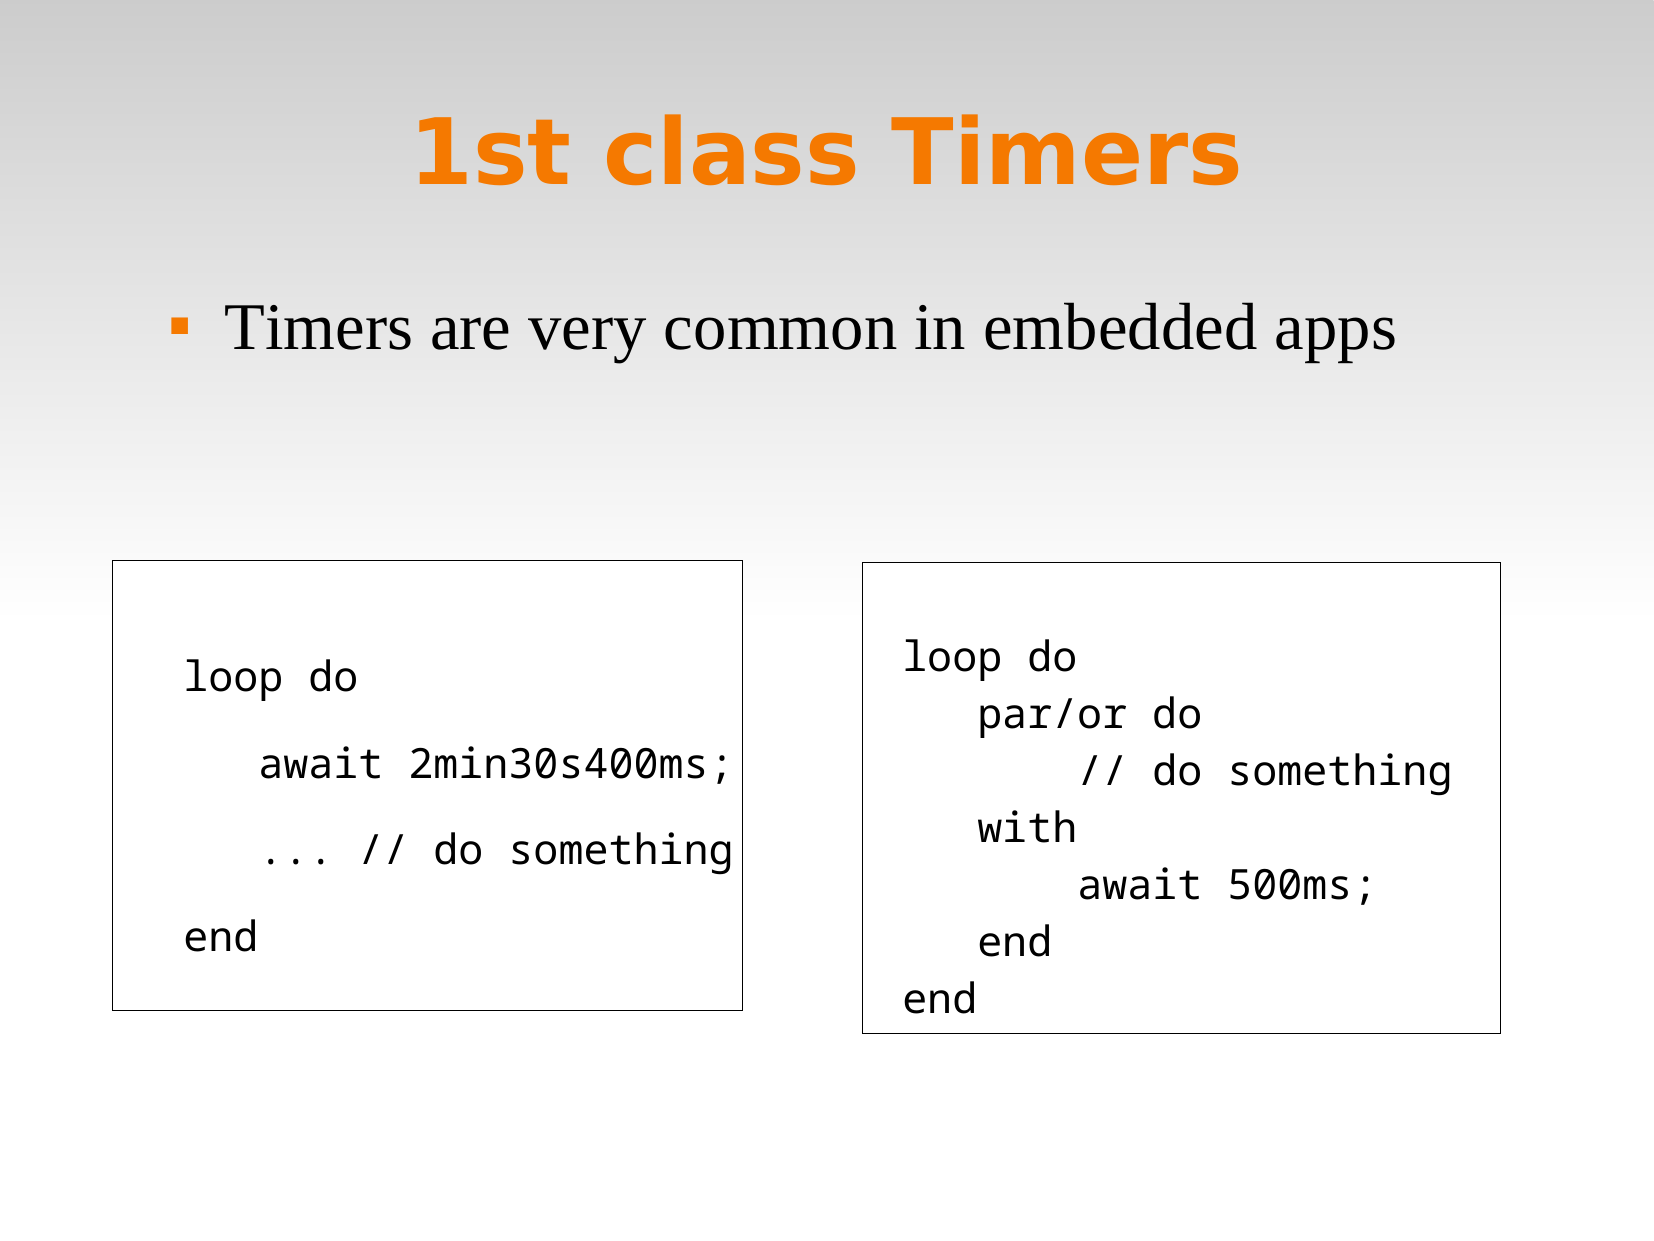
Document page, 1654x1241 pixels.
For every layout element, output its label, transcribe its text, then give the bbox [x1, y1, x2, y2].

list loop do await 2min30s400ms; ... // do something end [112, 560, 743, 1011]
text_box loop do par/or do // do something with await 500ms; end end [862, 562, 1501, 1013]
list Timers are very common in embedded apps [82, 290, 1571, 1109]
title 1st class Timers [82, 49, 1571, 257]
